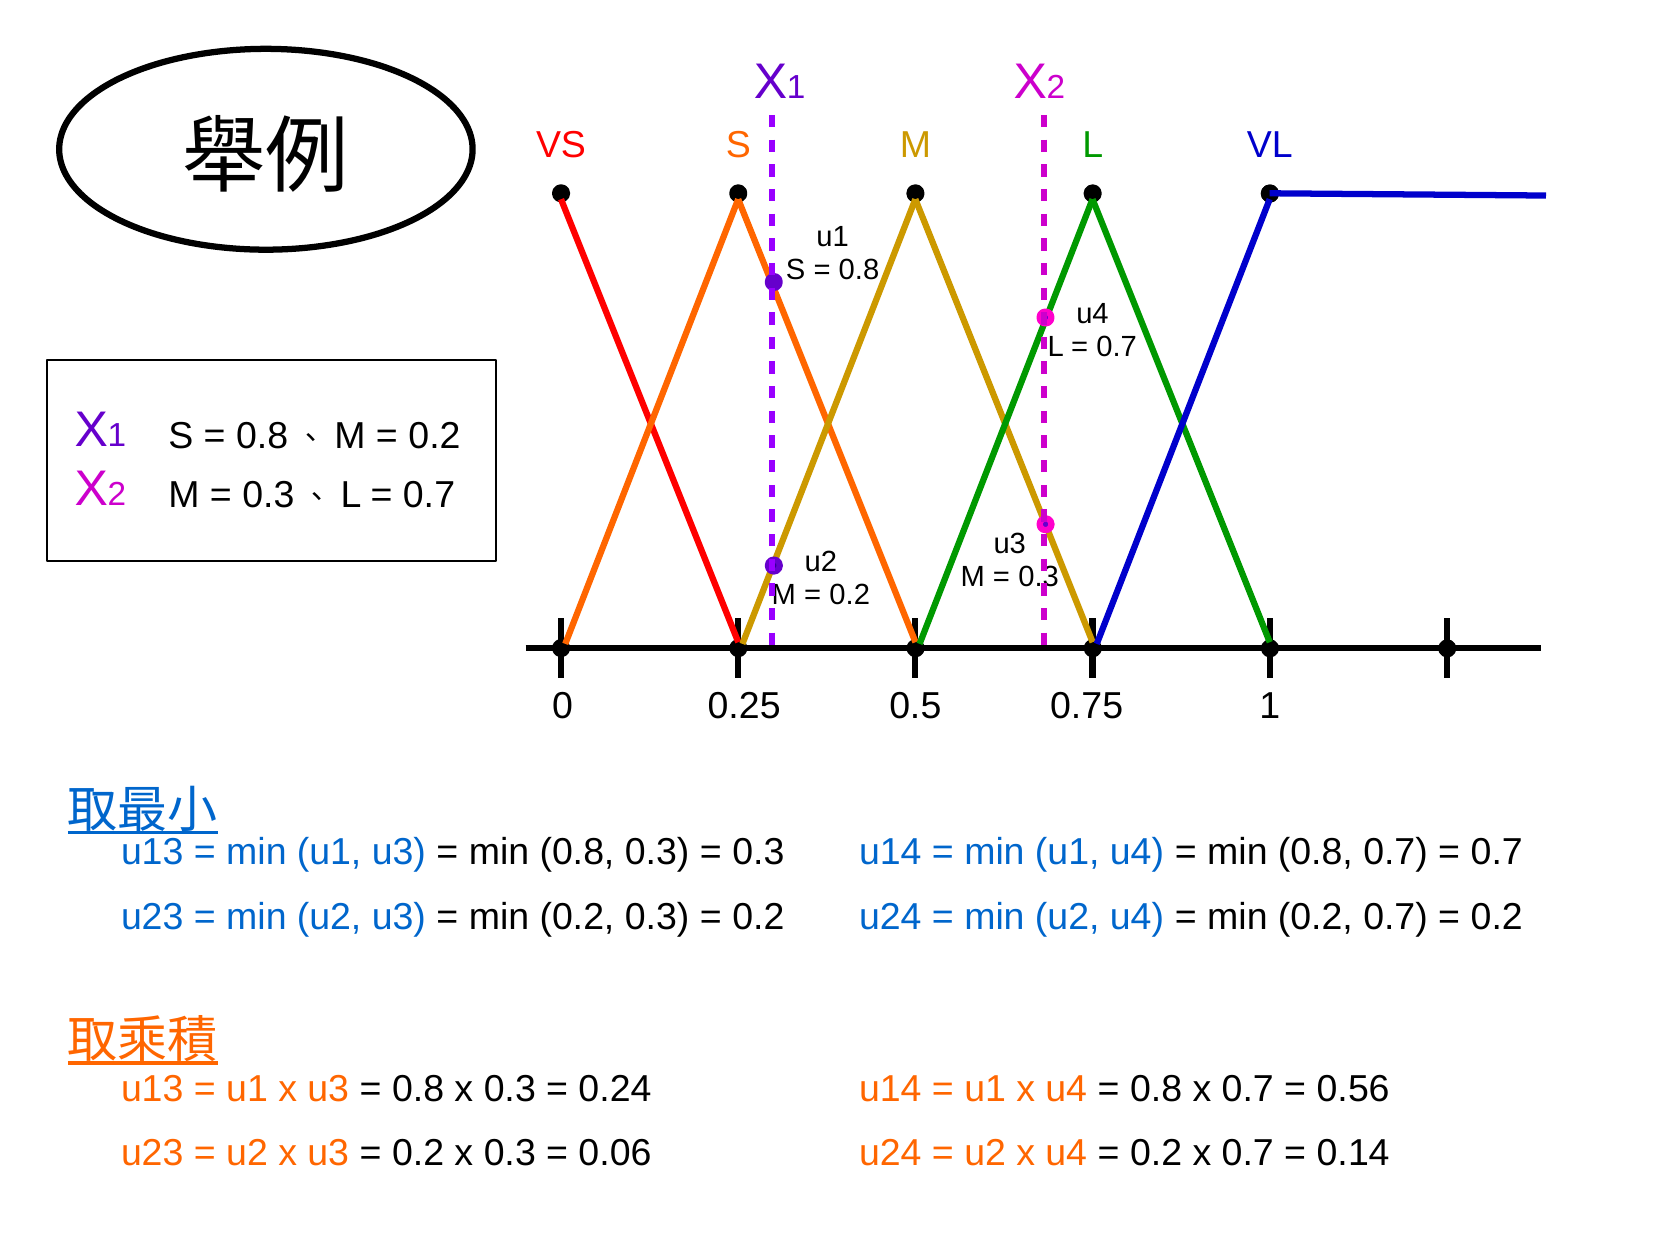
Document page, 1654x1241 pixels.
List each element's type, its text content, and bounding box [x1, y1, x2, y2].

text_box S [691, 116, 786, 174]
text_box 0.5 [868, 677, 963, 735]
text_box u14 = min (u1, u4) = min (0.8, 0.7) = 0.7 [844, 823, 1619, 881]
text_box [1264, 642, 1276, 655]
text_box u24 = min (u2, u4) = min (0.2, 0.7) = 0.2 [844, 888, 1619, 946]
text_box u13 = u1 x u3 = 0.8 x 0.3 = 0.24 [106, 1059, 745, 1159]
text_box 取乘積 [53, 992, 302, 1066]
text_box 取最小 [53, 761, 302, 836]
text_box [555, 642, 568, 655]
text_box X1 [48, 394, 154, 465]
text_box [1441, 642, 1454, 655]
text_box u14 = u1 x u4 = 0.8 x 0.7 = 0.56 [844, 1059, 1536, 1117]
text_box [555, 187, 567, 199]
text_box VS [513, 116, 609, 174]
text_box VL [1222, 116, 1317, 174]
text_box u2 M = 0.2 [750, 537, 892, 618]
text_box S = 0.8、M = 0.2 [153, 407, 495, 465]
text_box u4 L = 0.7 [1021, 289, 1164, 370]
text_box u23 = min (u2, u3) = min (0.2, 0.3) = 0.2 [106, 888, 804, 988]
text_box 舉例 [59, 48, 473, 250]
text_box u13 = min (u1, u3) = min (0.8, 0.3) = 0.3 [106, 823, 804, 888]
text_box 0.75 [1033, 677, 1140, 777]
text_box u24 = u2 x u4 = 0.2 x 0.7 = 0.14 [844, 1124, 1548, 1182]
text_box [909, 643, 922, 655]
text_box u3 M = 0.3 [938, 519, 1081, 601]
text_box 1 [1222, 677, 1317, 735]
text_box M = 0.3、L = 0.7 [153, 465, 495, 523]
text_box [909, 187, 922, 199]
text_box u23 = u2 x u3 = 0.2 x 0.3 = 0.06 [106, 1124, 686, 1224]
text_box X2 [986, 45, 1093, 117]
text_box [1263, 187, 1275, 199]
text_box [732, 643, 745, 655]
text_box X1 [726, 45, 833, 117]
text_box [1086, 643, 1099, 655]
text_box [732, 187, 745, 198]
text_box X2 [48, 465, 154, 524]
text_box L [1045, 116, 1140, 174]
text_box [1086, 187, 1099, 199]
text_box u1 S = 0.8 [761, 212, 904, 293]
text_box 0.25 [690, 677, 798, 777]
text_box M [868, 116, 963, 174]
text_box 0 [537, 677, 585, 735]
